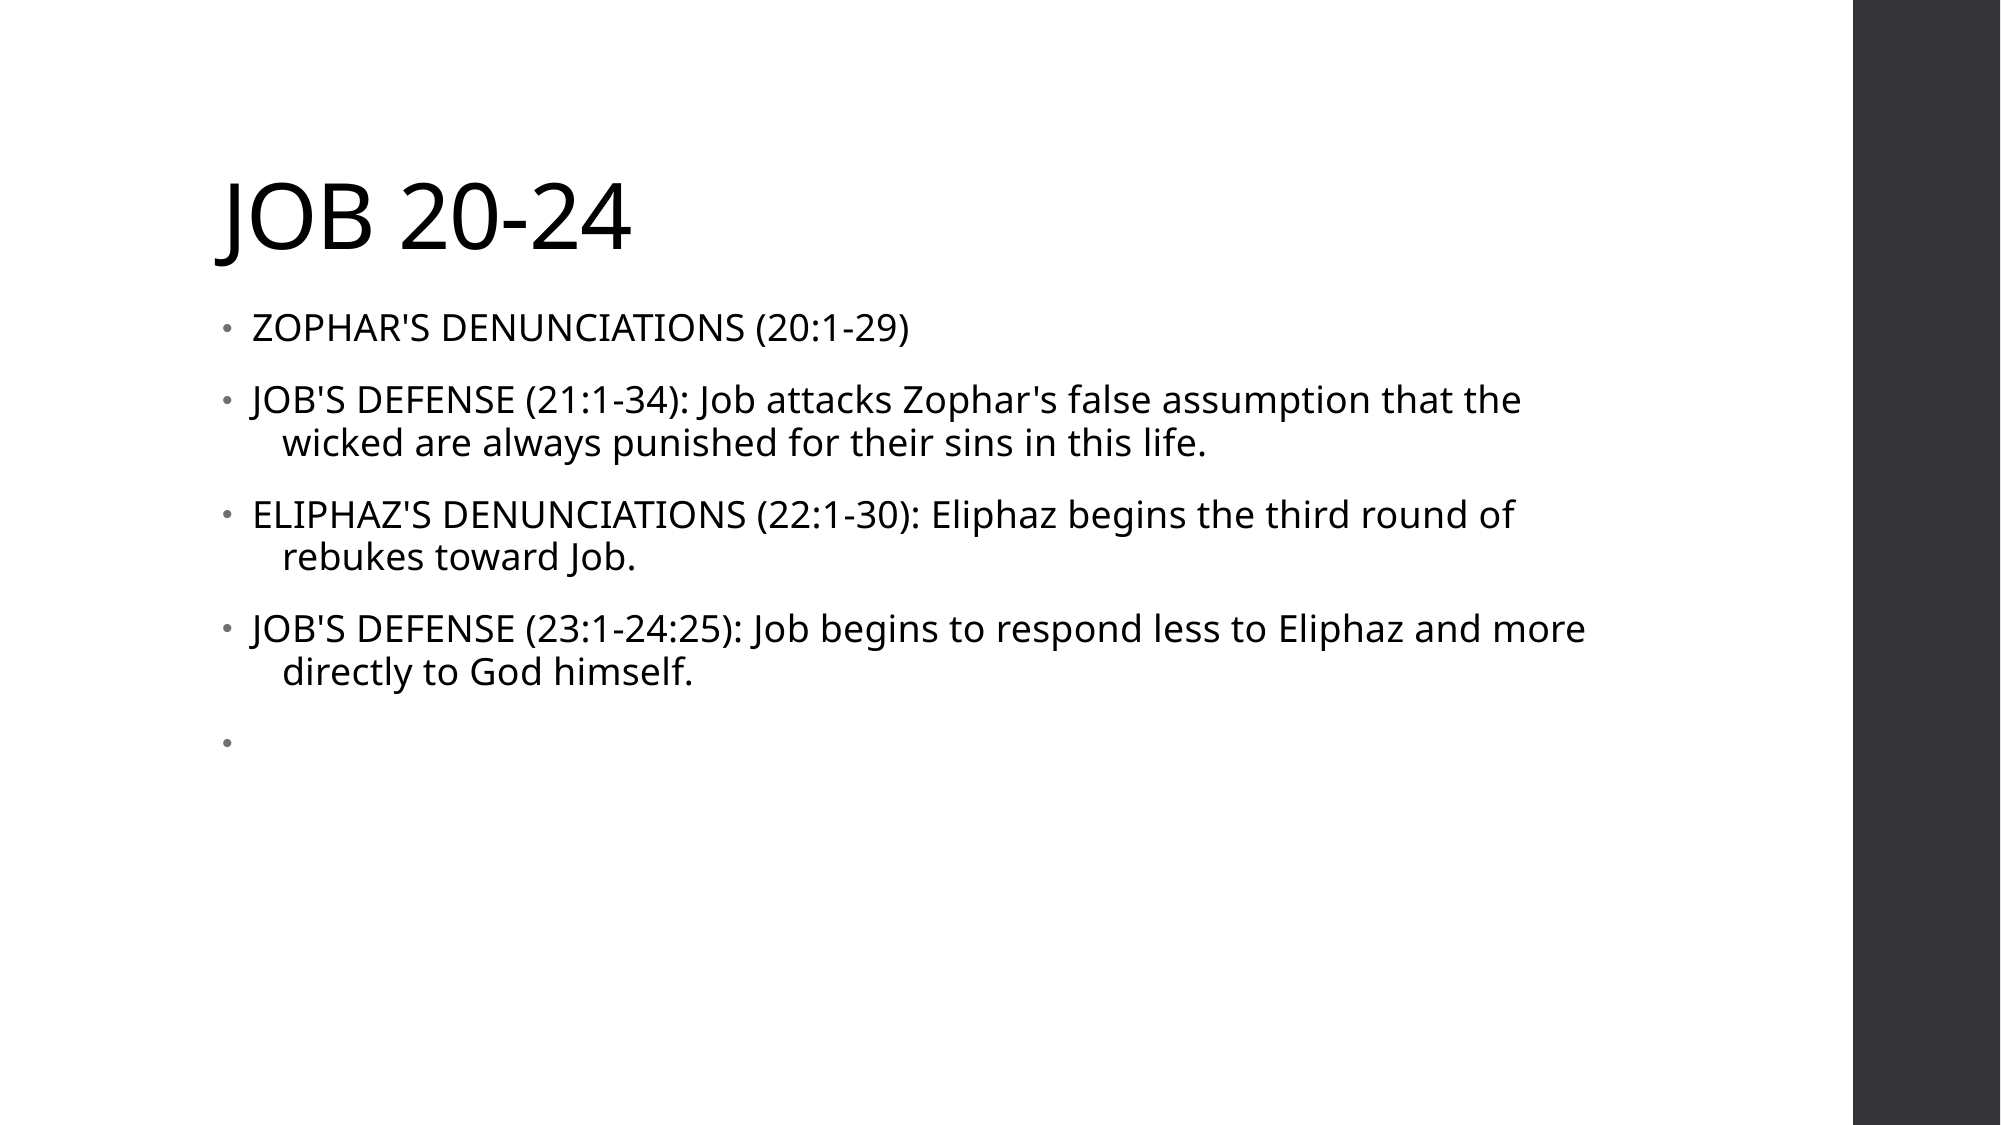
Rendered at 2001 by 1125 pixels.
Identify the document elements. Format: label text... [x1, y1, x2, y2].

list ZOPHAR'S DENUNCIATIONS (20:1-29) JOB'S DEFENSE (21:1-34): Job attacks Zophar's false assumption that the wicked are always punished for their sins in this life. ELIPHAZ'S DENUNCIATIONS (22:1-30): Eliphaz begins the third round of rebukes toward Job. JOB'S DEFENSE (23:1-24:25): Job begins to respond less to Eliphaz and more directly to God himself. [206, 299, 1617, 1014]
title JOB 20-24 [206, 60, 1797, 278]
